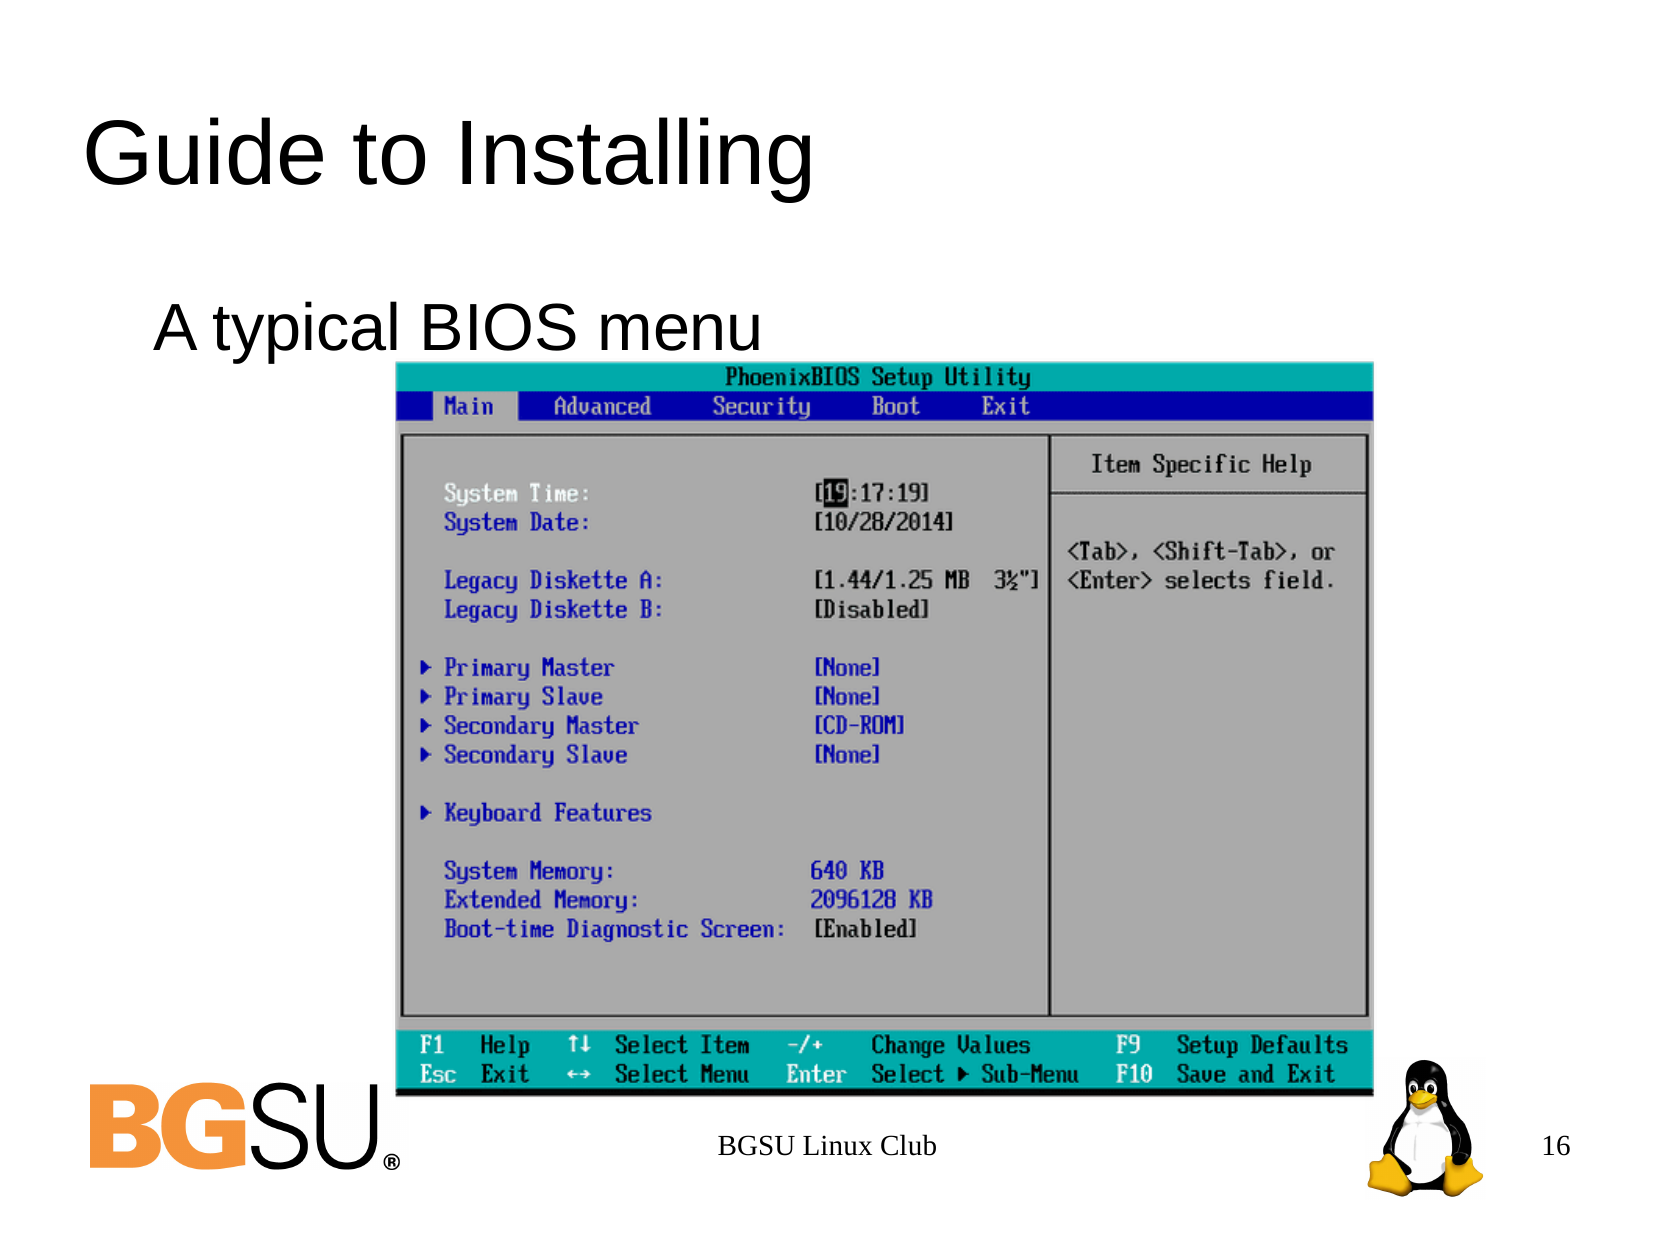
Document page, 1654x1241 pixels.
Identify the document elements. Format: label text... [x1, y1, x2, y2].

title Guide to Installing [82, 49, 1571, 257]
list A typical BIOS menu [82, 290, 1571, 1010]
picture [90, 329, 1486, 1201]
